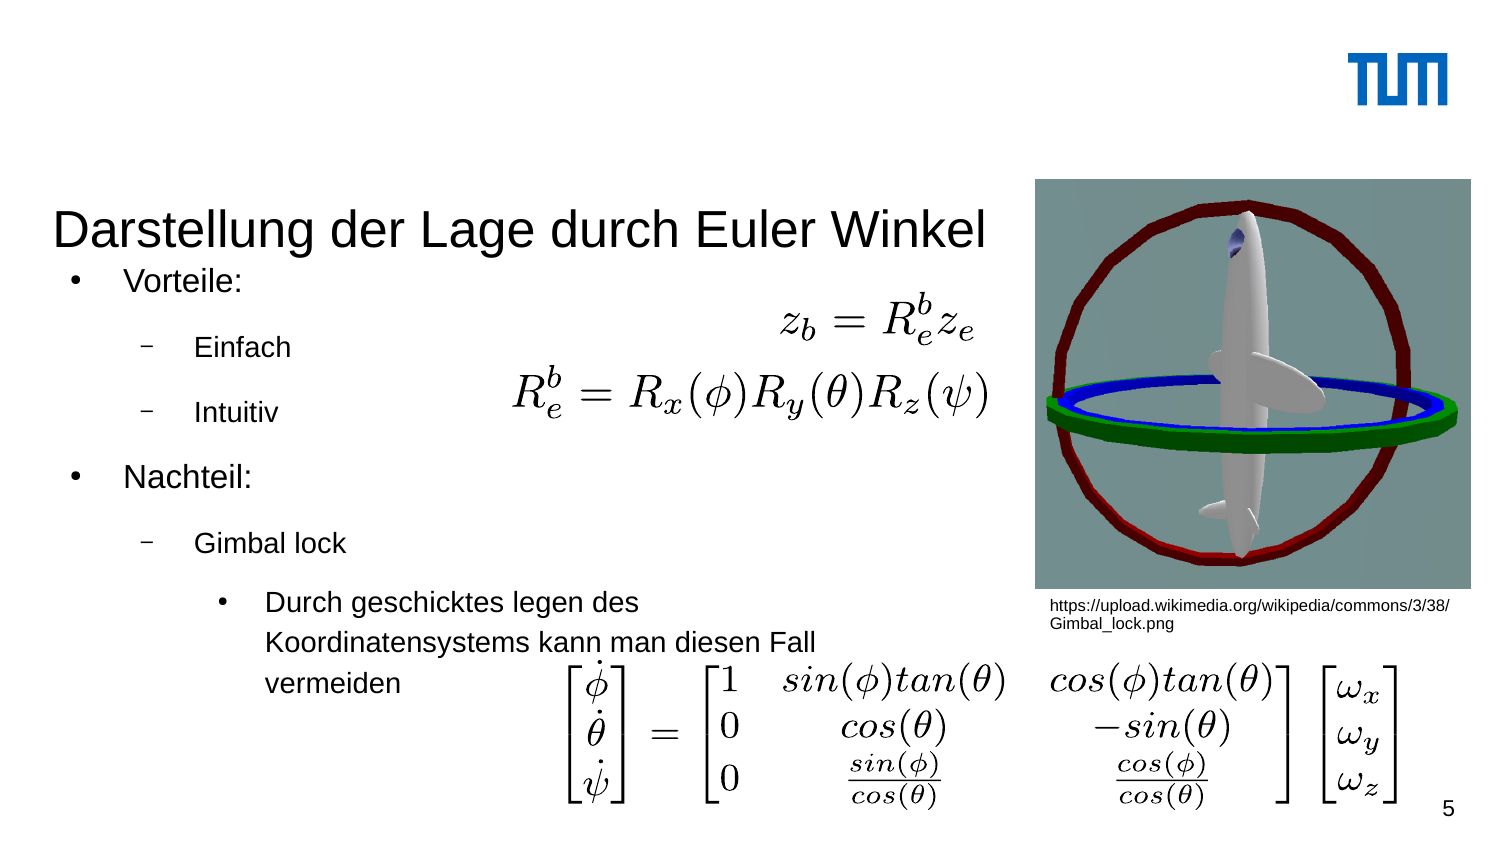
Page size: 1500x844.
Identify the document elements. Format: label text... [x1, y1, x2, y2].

picture [555, 660, 1411, 811]
picture [510, 364, 992, 421]
picture [1035, 179, 1471, 588]
list Vorteile: Einfach Intuitiv Nachteil: Gimbal lock Durch geschicktes legen des Koordinatensystems kann man diesen Fall vermeiden [52, 262, 826, 771]
picture [778, 291, 976, 346]
text_box https://upload.wikimedia.org/wikipedia/commons/3/38/Gimbal_lock.png [1035, 588, 1500, 641]
title Darstellung der Lage durch Euler Winkel [52, 159, 1449, 301]
